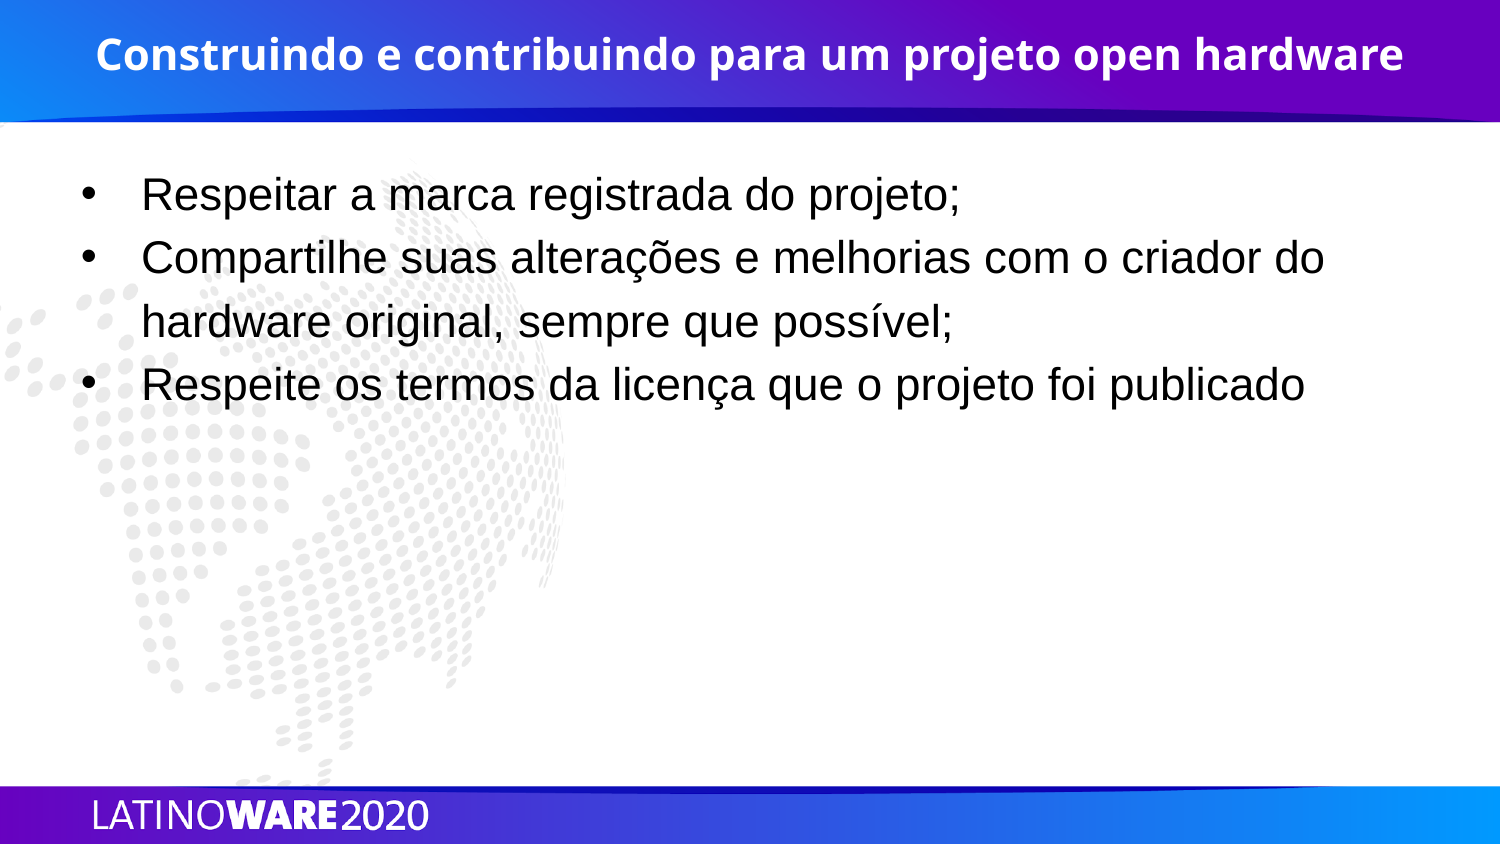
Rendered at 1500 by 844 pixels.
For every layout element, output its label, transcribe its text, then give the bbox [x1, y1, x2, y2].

title Construindo e contribuindo para um projeto open hardware [51, 11, 1449, 106]
list Respeitar a marca registrada do projeto; Compartilhe suas alterações e melhorias com o criador do hardware original, sempre que possível; Respeite os termos da licença que o projeto foi publicado [51, 141, 1449, 750]
picture [0, 0, 1500, 844]
